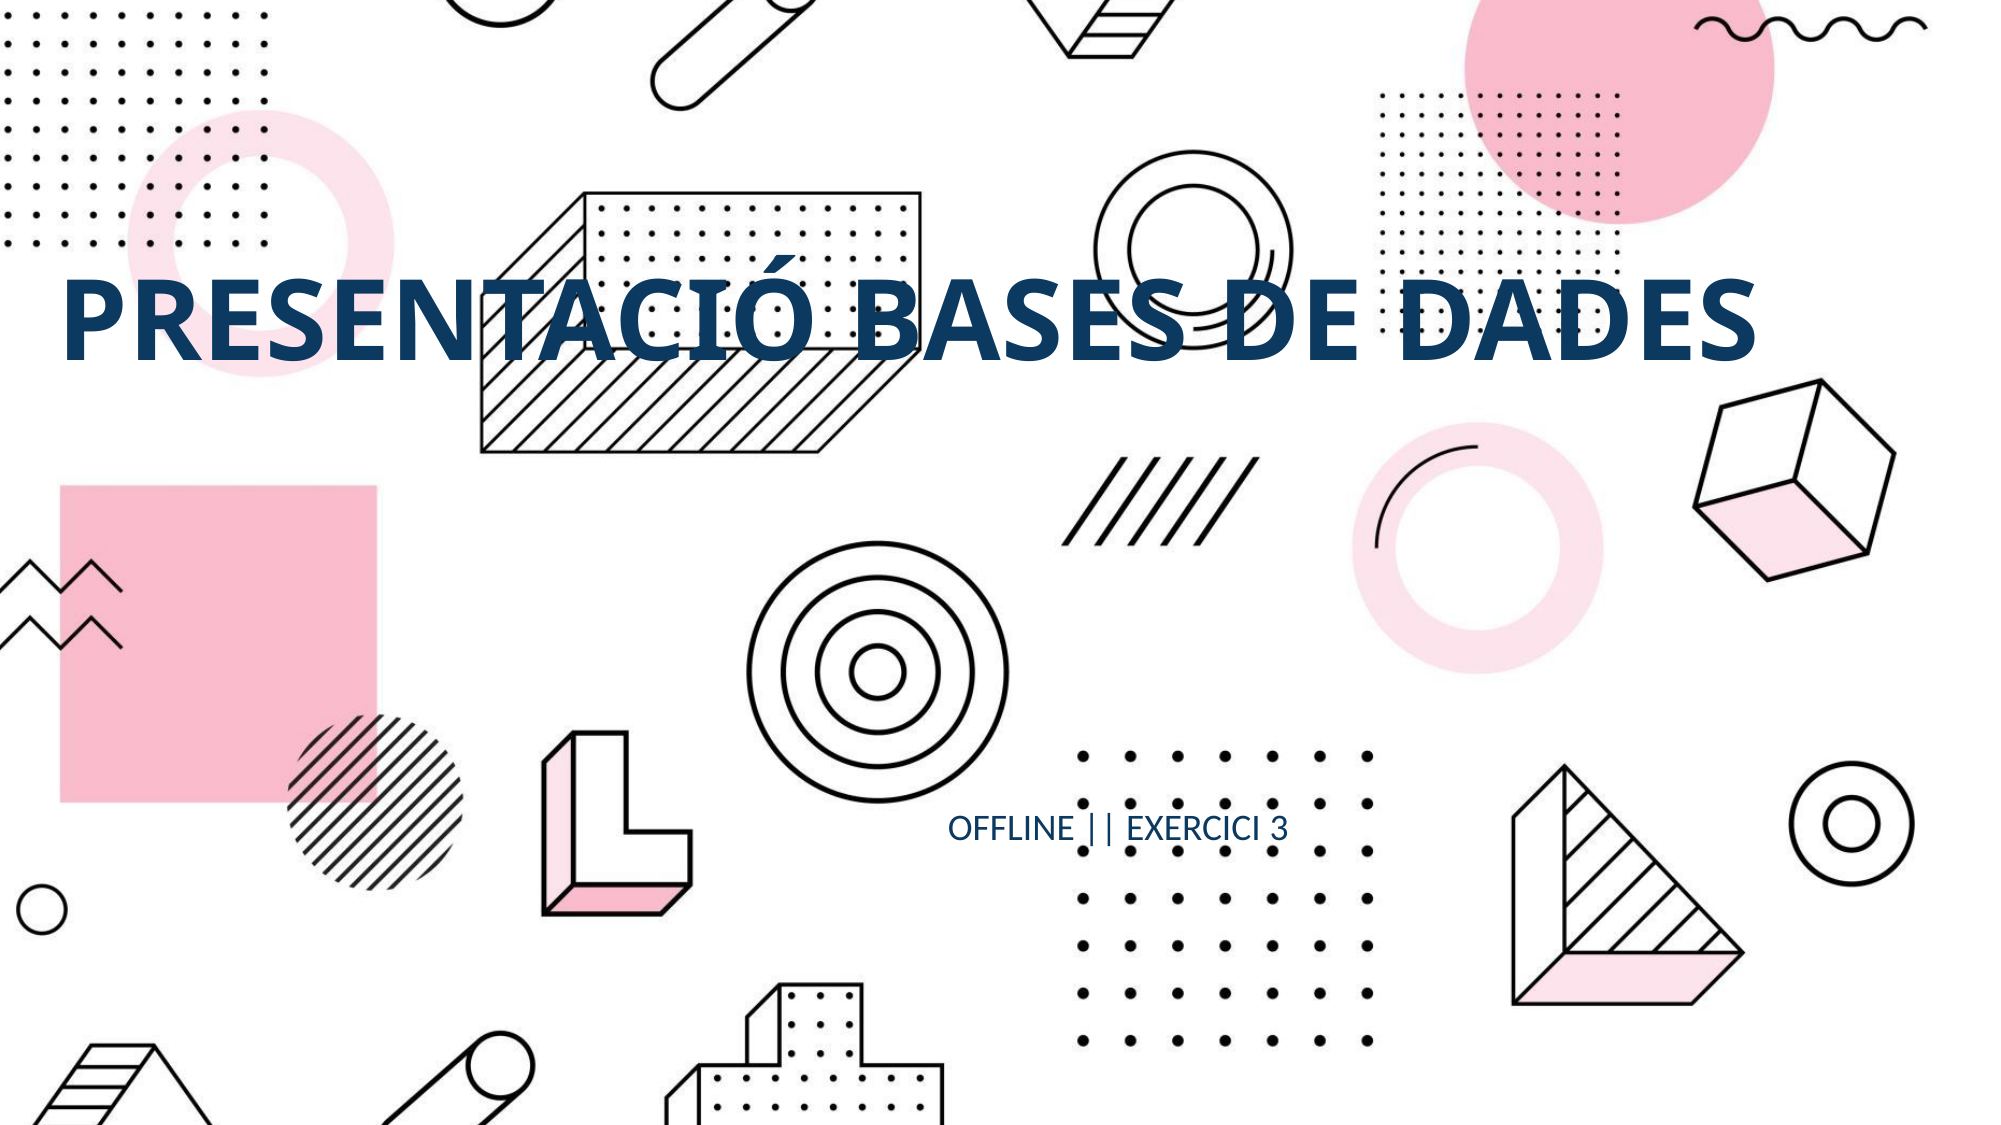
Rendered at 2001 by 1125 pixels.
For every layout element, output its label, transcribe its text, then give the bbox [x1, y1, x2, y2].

title Presentació Bases de Dades [42, 0, 1824, 391]
picture [0, 0, 2000, 1125]
subtitle OFFLINE || Exercici 3 [932, 795, 1674, 946]
